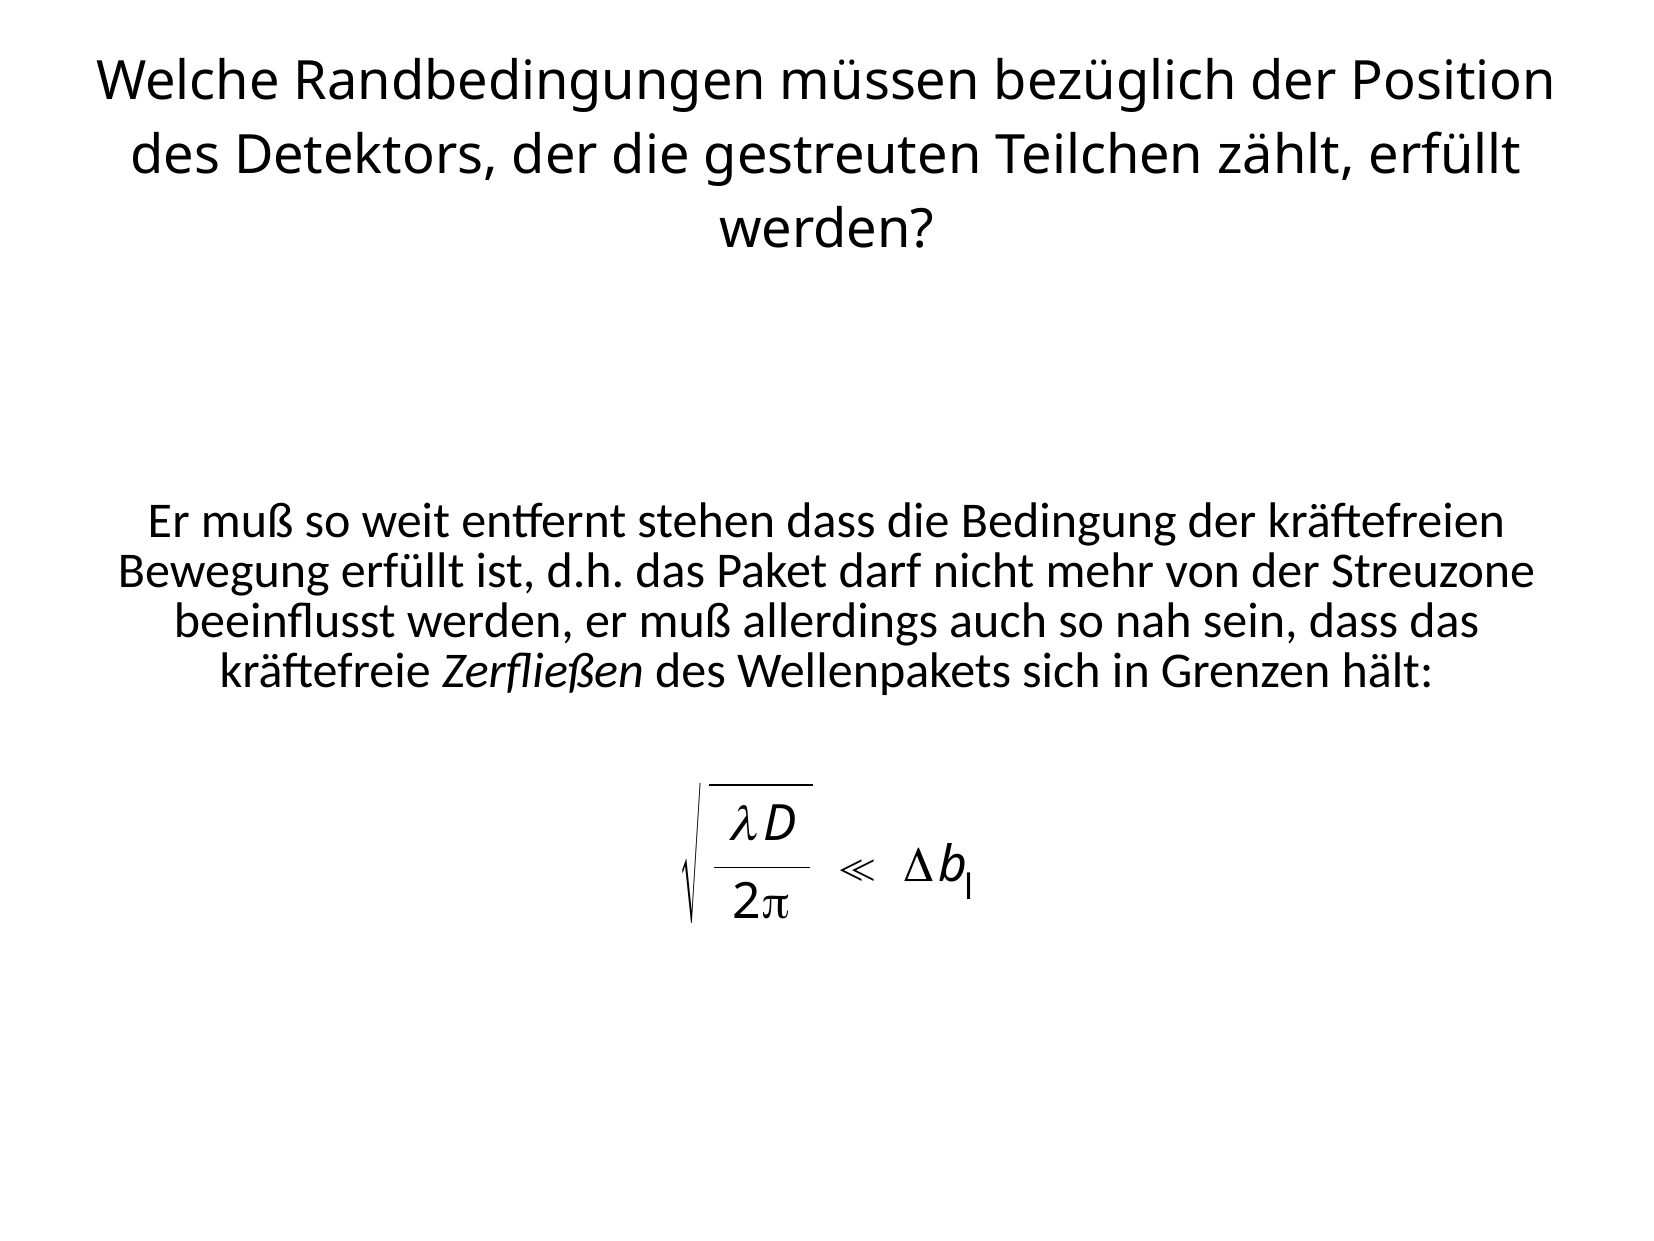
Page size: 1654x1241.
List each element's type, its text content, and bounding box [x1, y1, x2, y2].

title Welche Randbedingungen müssen bezüglich der Position des Detektors, der die gestreuten Teilchen zählt, erfüllt werden? [82, 49, 1571, 257]
chart [675, 781, 979, 932]
subtitle Er muß so weit entfernt stehen dass die Bedingung der kräftefreien Bewegung erfüllt ist, d.h. das Paket darf nicht mehr von der Streuzone beeinflusst werden, er muß allerdings auch so nah sein, dass das kräftefreie Zerfließen des Wellenpakets sich in Grenzen hält: [82, 290, 1571, 1010]
